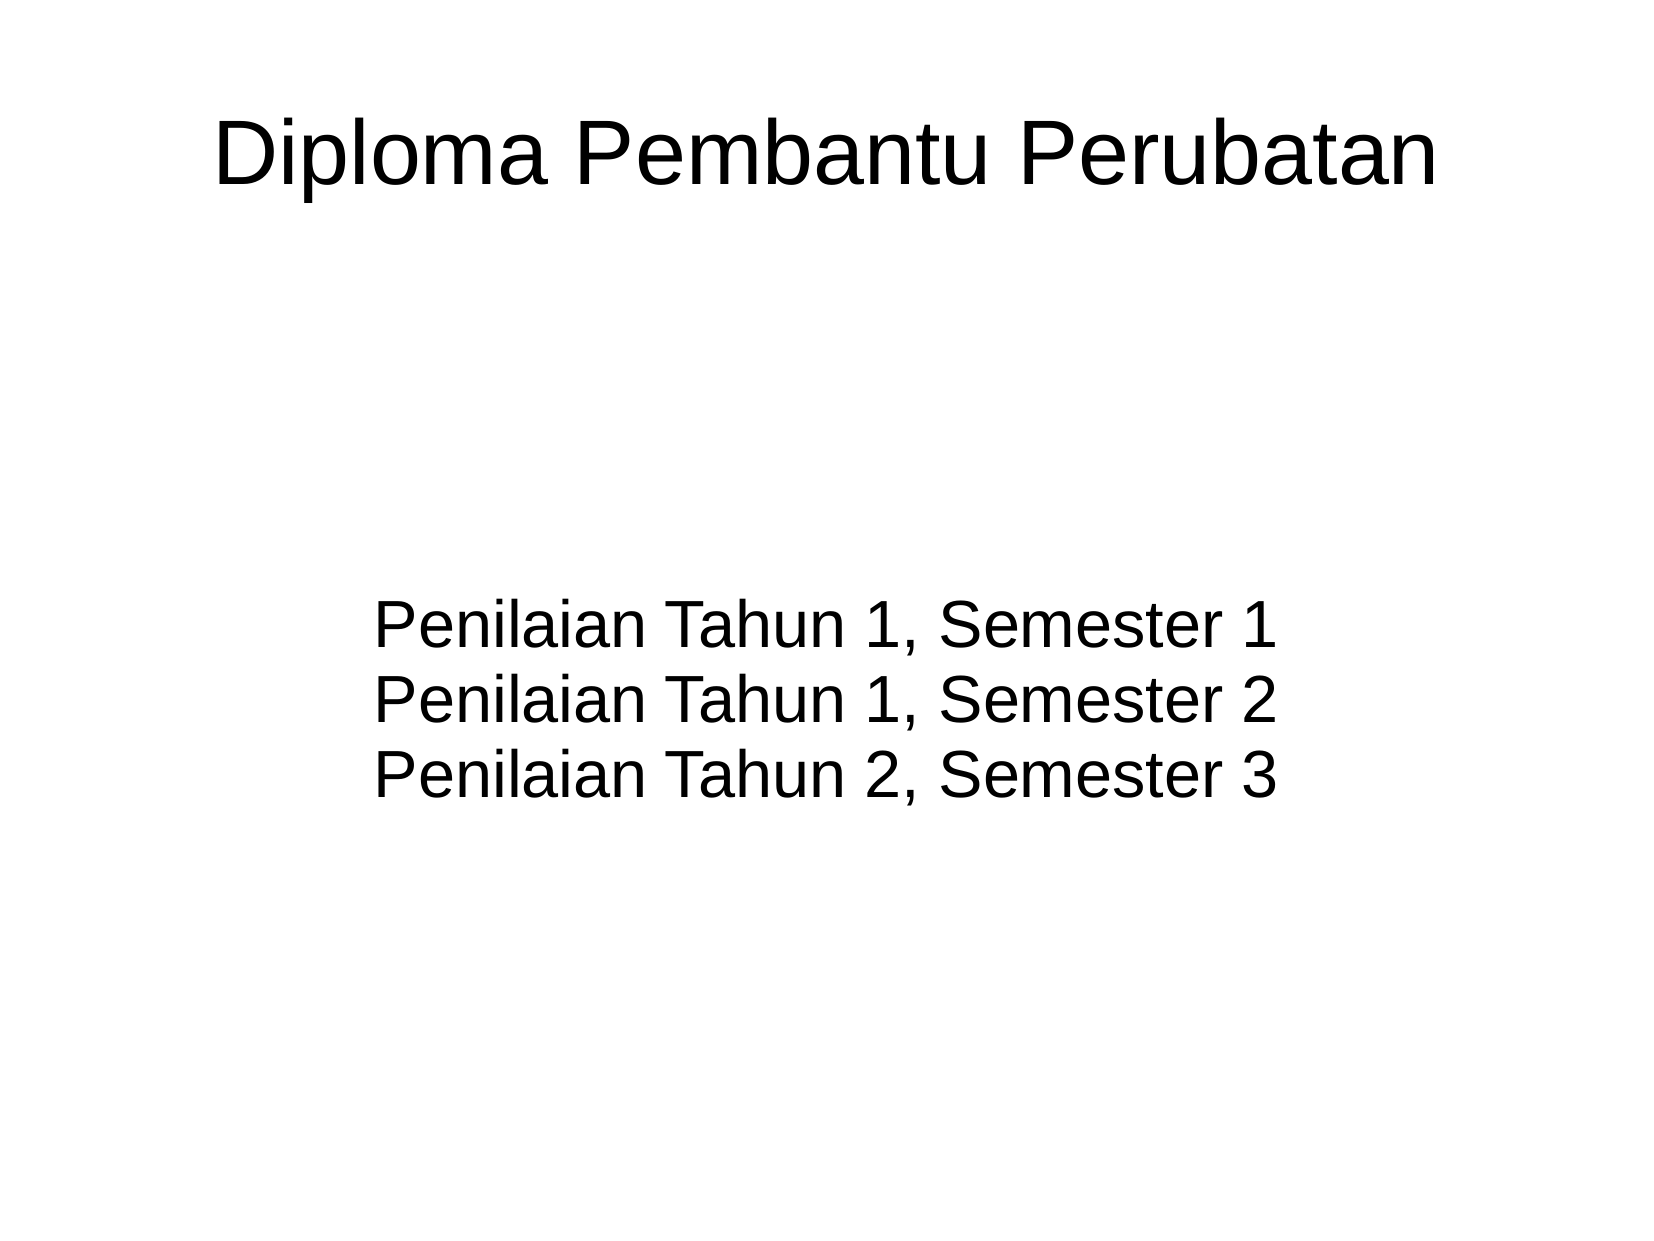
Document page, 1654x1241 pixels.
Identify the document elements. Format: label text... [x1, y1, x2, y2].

subtitle Penilaian Tahun 1, Semester 1 Penilaian Tahun 1, Semester 2 Penilaian Tahun 2, Semester 3 [82, 290, 1571, 1109]
title Diploma Pembantu Perubatan [82, 49, 1571, 257]
